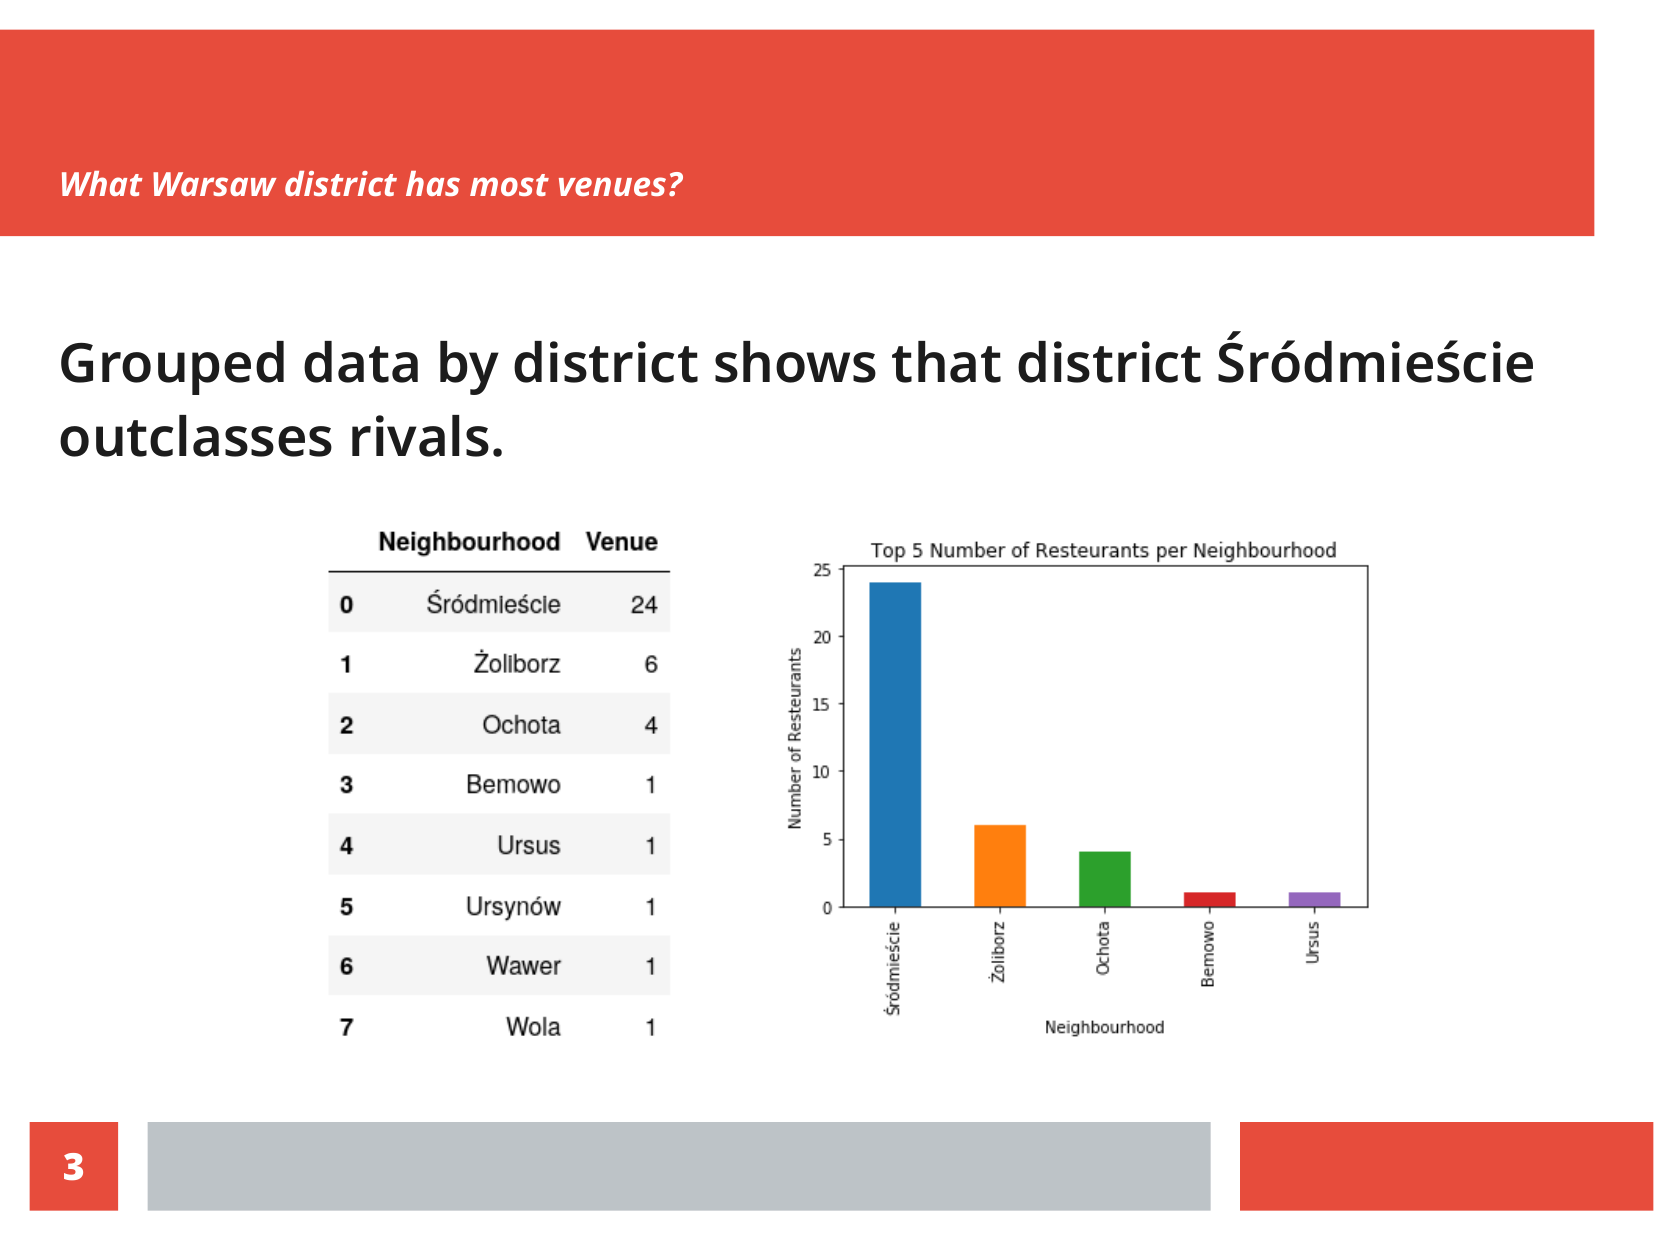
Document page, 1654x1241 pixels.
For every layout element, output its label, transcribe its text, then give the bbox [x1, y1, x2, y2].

picture [779, 531, 1383, 1046]
picture [321, 507, 686, 1072]
list Grouped data by district shows that district Śródmieście outclasses rivals. [59, 324, 1565, 1093]
title What Warsaw district has most venues? [59, 59, 1595, 207]
